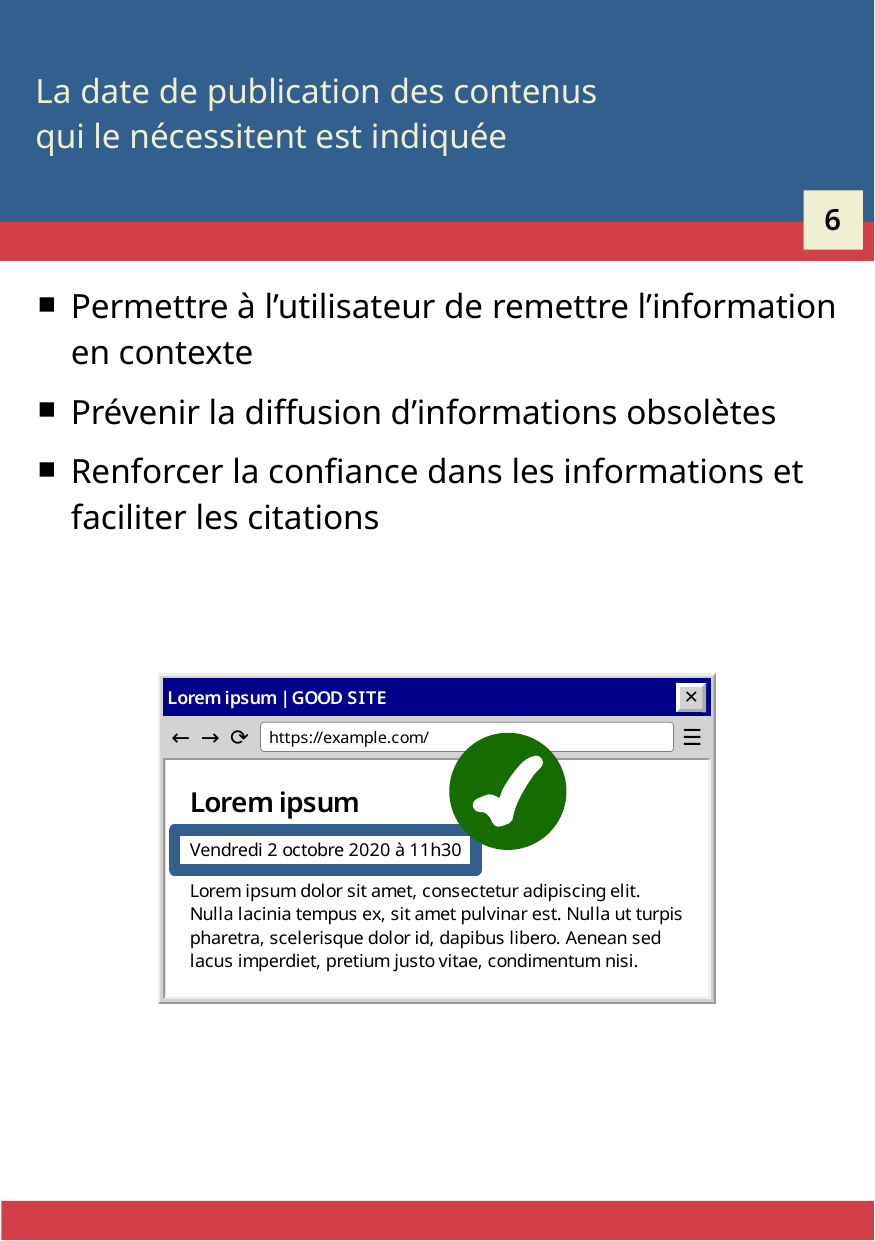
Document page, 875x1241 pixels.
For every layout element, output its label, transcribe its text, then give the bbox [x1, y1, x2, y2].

picture [157, 673, 717, 1004]
text_box 6 [803, 188, 863, 249]
list Permettre à l’utilisateur de remettre l’information en contexte Prévenir la diffusion d’informations obsolètes Renforcer la confiance dans les informations et faciliter les citations [23, 283, 839, 1111]
title La date de publication des contenus qui le nécessitent est indiquée [35, 13, 839, 213]
